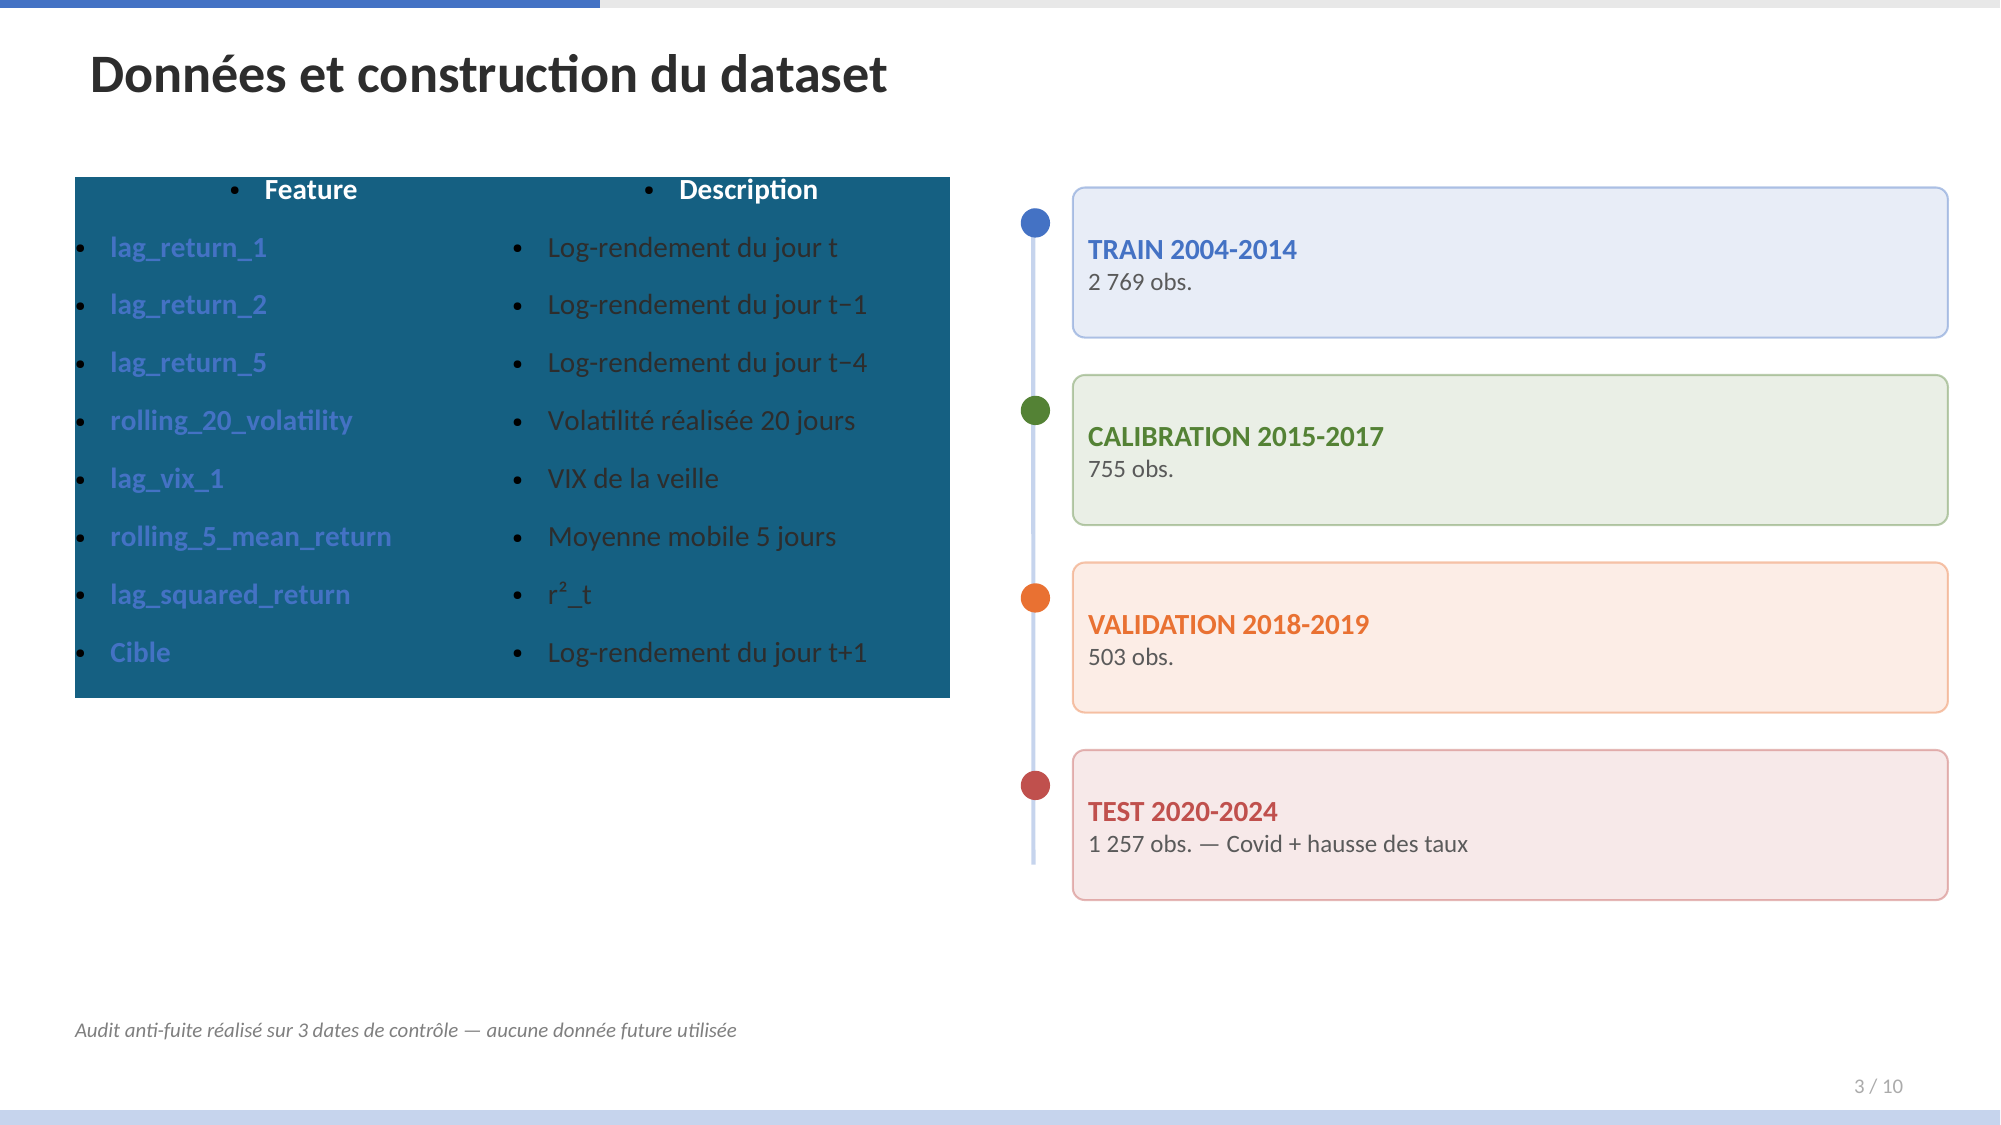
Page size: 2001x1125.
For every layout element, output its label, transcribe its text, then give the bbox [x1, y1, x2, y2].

table_cell VIX de la veille [512, 466, 950, 524]
text_box VALIDATION 2018-2019 503 obs. [1072, 562, 1948, 713]
text_box [0, 0, 2000, 8]
table_cell rolling_20_volatility [75, 409, 512, 466]
table_cell lag_return_2 [75, 293, 512, 351]
table_header Description [512, 177, 950, 235]
text_box Données et construction du dataset [75, 31, 1930, 126]
table_cell lag_return_1 [75, 235, 512, 293]
table_cell Log-rendement du jour t+1 [512, 640, 950, 698]
text_box TEST 2020-2024 1 257 obs. — Covid + hausse des taux [1072, 750, 1948, 901]
table_cell lag_squared_return [75, 582, 512, 640]
text_box [1020, 583, 1051, 613]
table_cell Log-rendement du jour t−1 [512, 293, 950, 351]
text_box [1020, 208, 1051, 238]
text_box [1020, 395, 1051, 426]
table_cell lag_return_5 [75, 351, 512, 409]
table_cell Cible [75, 640, 512, 698]
text_box 3 / 10 [1854, 1046, 1937, 1098]
table_cell r²_t [512, 582, 950, 640]
table_cell lag_vix_1 [75, 466, 512, 524]
table_cell Log-rendement du jour t [512, 235, 950, 293]
table_cell rolling_5_mean_return [75, 524, 512, 582]
text_box CALIBRATION 2015-2017 755 obs. [1072, 375, 1948, 526]
table_cell Log-rendement du jour t−4 [512, 351, 950, 409]
table_cell Volatilité réalisée 20 jours [512, 409, 950, 466]
text_box Audit anti-fuite réalisé sur 3 dates de contrôle — aucune donnée future utilisée [75, 979, 1950, 1042]
table_header Feature [75, 177, 512, 235]
text_box TRAIN 2004-2014 2 769 obs. [1072, 187, 1948, 338]
table_cell Moyenne mobile 5 jours [512, 524, 950, 582]
text_box [1020, 770, 1051, 801]
